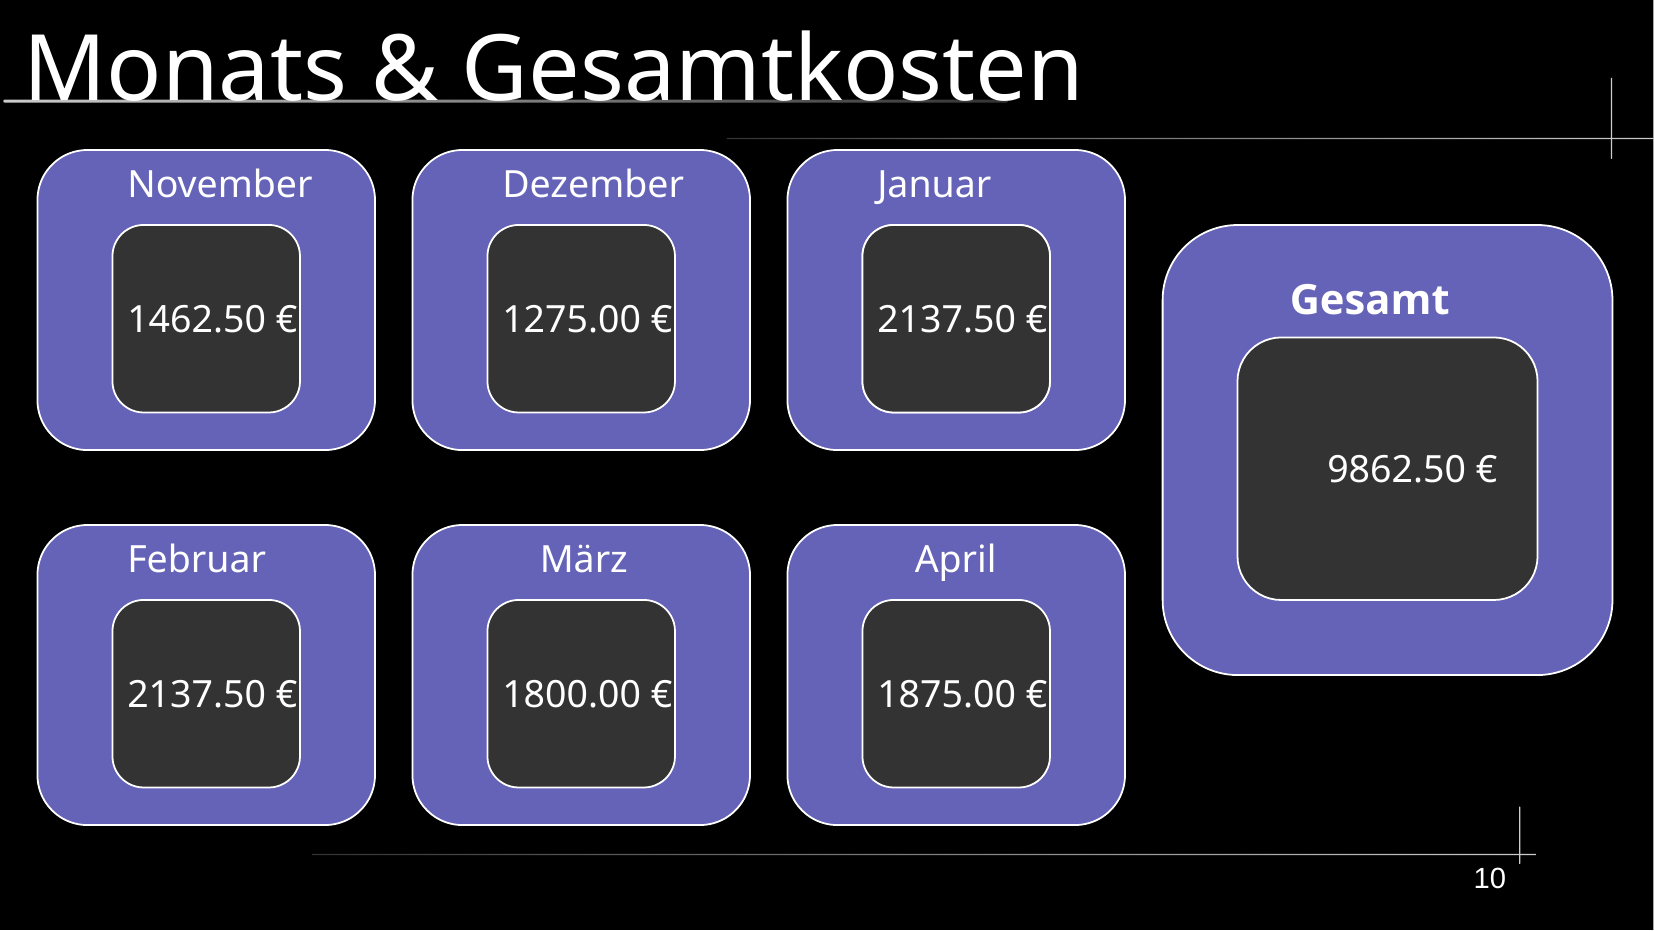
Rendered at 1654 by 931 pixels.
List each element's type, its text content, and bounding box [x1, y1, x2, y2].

text_box Dezember [487, 150, 751, 240]
text_box 1462.50 € [112, 285, 376, 376]
text_box [787, 150, 1126, 451]
text_box November [112, 150, 376, 240]
text_box [37, 150, 376, 451]
text_box [787, 525, 1126, 826]
title Monats & Gesamtkosten [23, 11, 1589, 119]
text_box 1800.00 € [487, 660, 751, 751]
text_box April [900, 525, 1163, 615]
text_box 1275.00 € [487, 285, 751, 376]
text_box [412, 525, 751, 826]
text_box 1875.00 € [862, 660, 1126, 751]
text_box Januar [862, 150, 1126, 240]
text_box 2137.50 € [862, 285, 1126, 376]
text_box [1162, 225, 1613, 676]
text_box Februar [112, 525, 376, 615]
text_box 9862.50 € [1312, 435, 1576, 488]
text_box März [525, 525, 788, 615]
text_box [37, 525, 376, 826]
text_box [412, 150, 751, 451]
text_box 2137.50 € [112, 660, 376, 751]
text_box Gesamt [1275, 262, 1589, 320]
